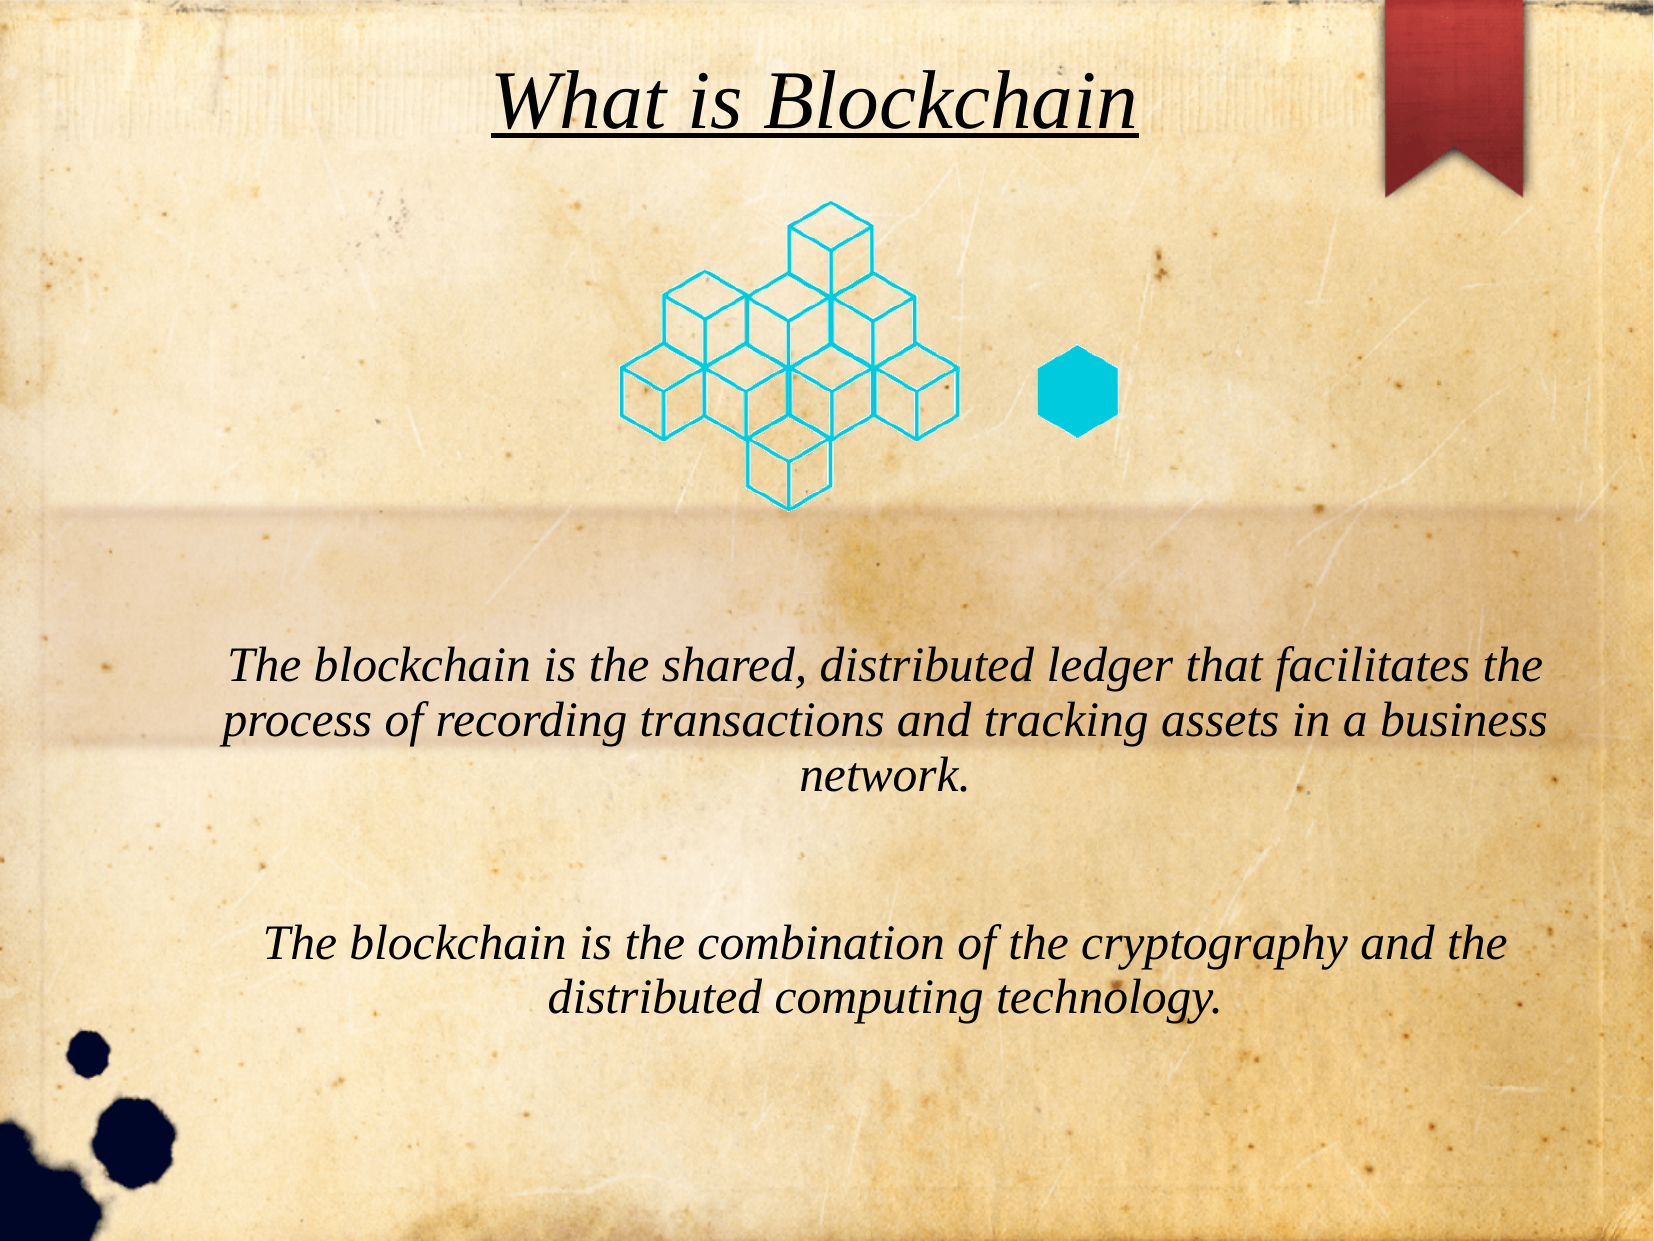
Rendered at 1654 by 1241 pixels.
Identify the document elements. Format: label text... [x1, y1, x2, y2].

list The blockchain is the shared, distributed ledger that facilitates the process of recording transactions and tracking assets in a business network. The blockchain is the combination of the cryptography and the distributed computing technology. [106, 637, 1595, 1028]
title What is Blockchain [94, 0, 1536, 201]
picture [0, 0, 1654, 1241]
